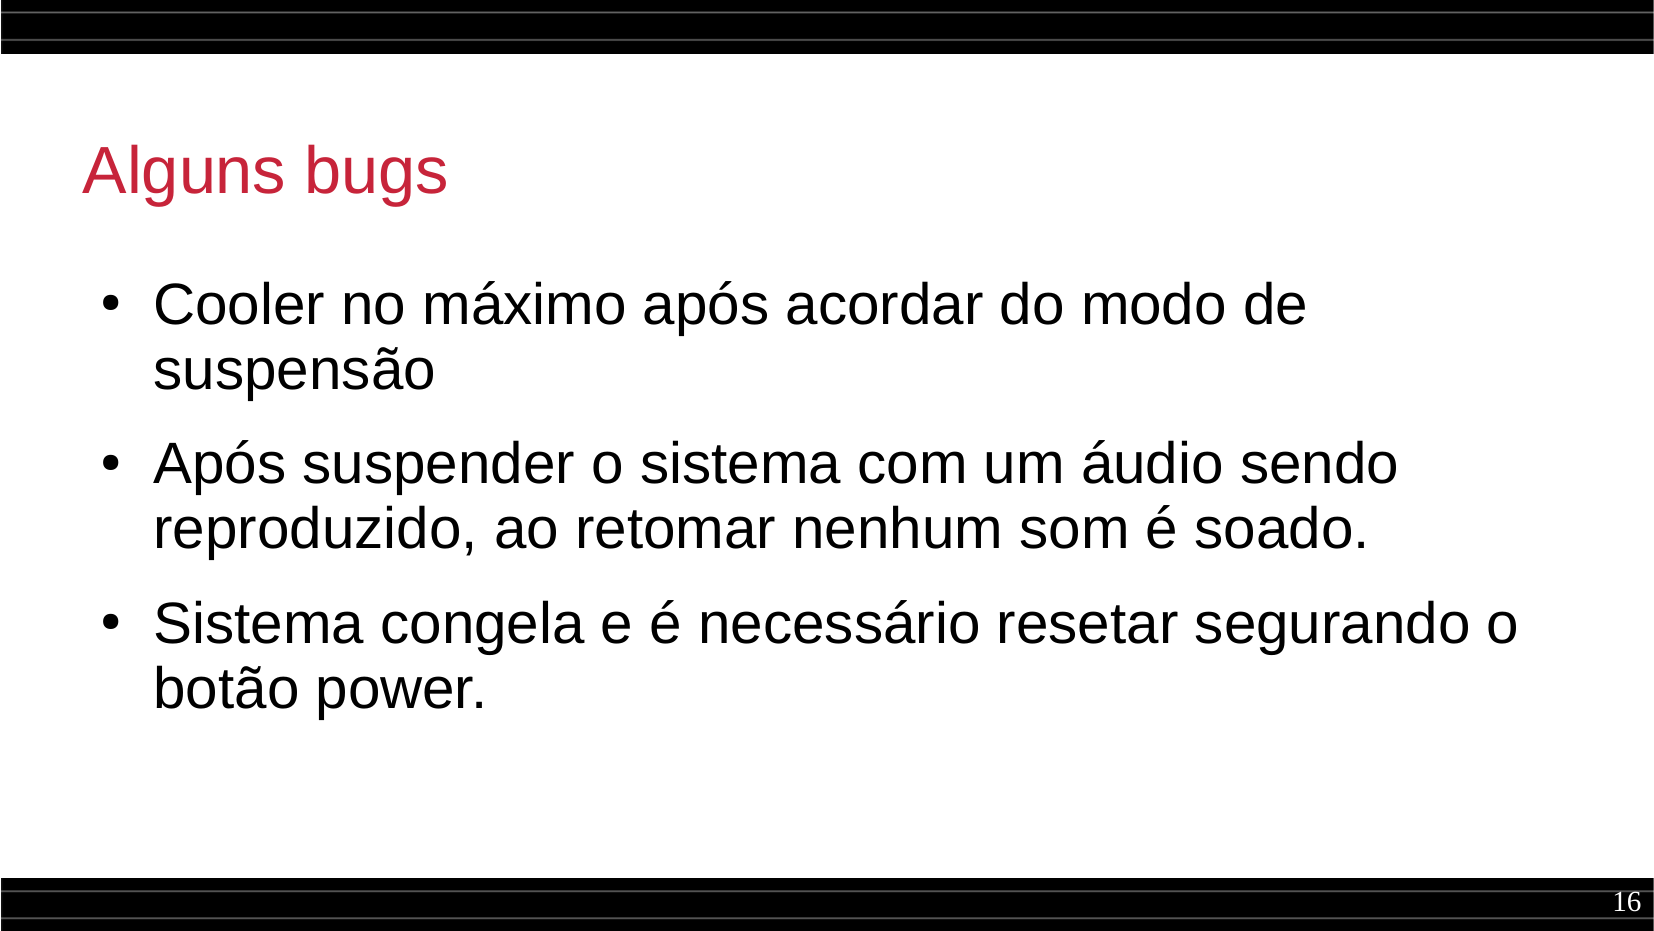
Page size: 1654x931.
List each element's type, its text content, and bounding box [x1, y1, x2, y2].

title Alguns bugs [82, 92, 1571, 249]
list Cooler no máximo após acordar do modo de suspensão Após suspender o sistema com um áudio sendo reproduzido, ao retomar nenhum som é soado. Sistema congela e é necessário resetar segurando o botão power. [82, 271, 1571, 758]
picture [1, 878, 1654, 931]
picture [1, 0, 1654, 54]
